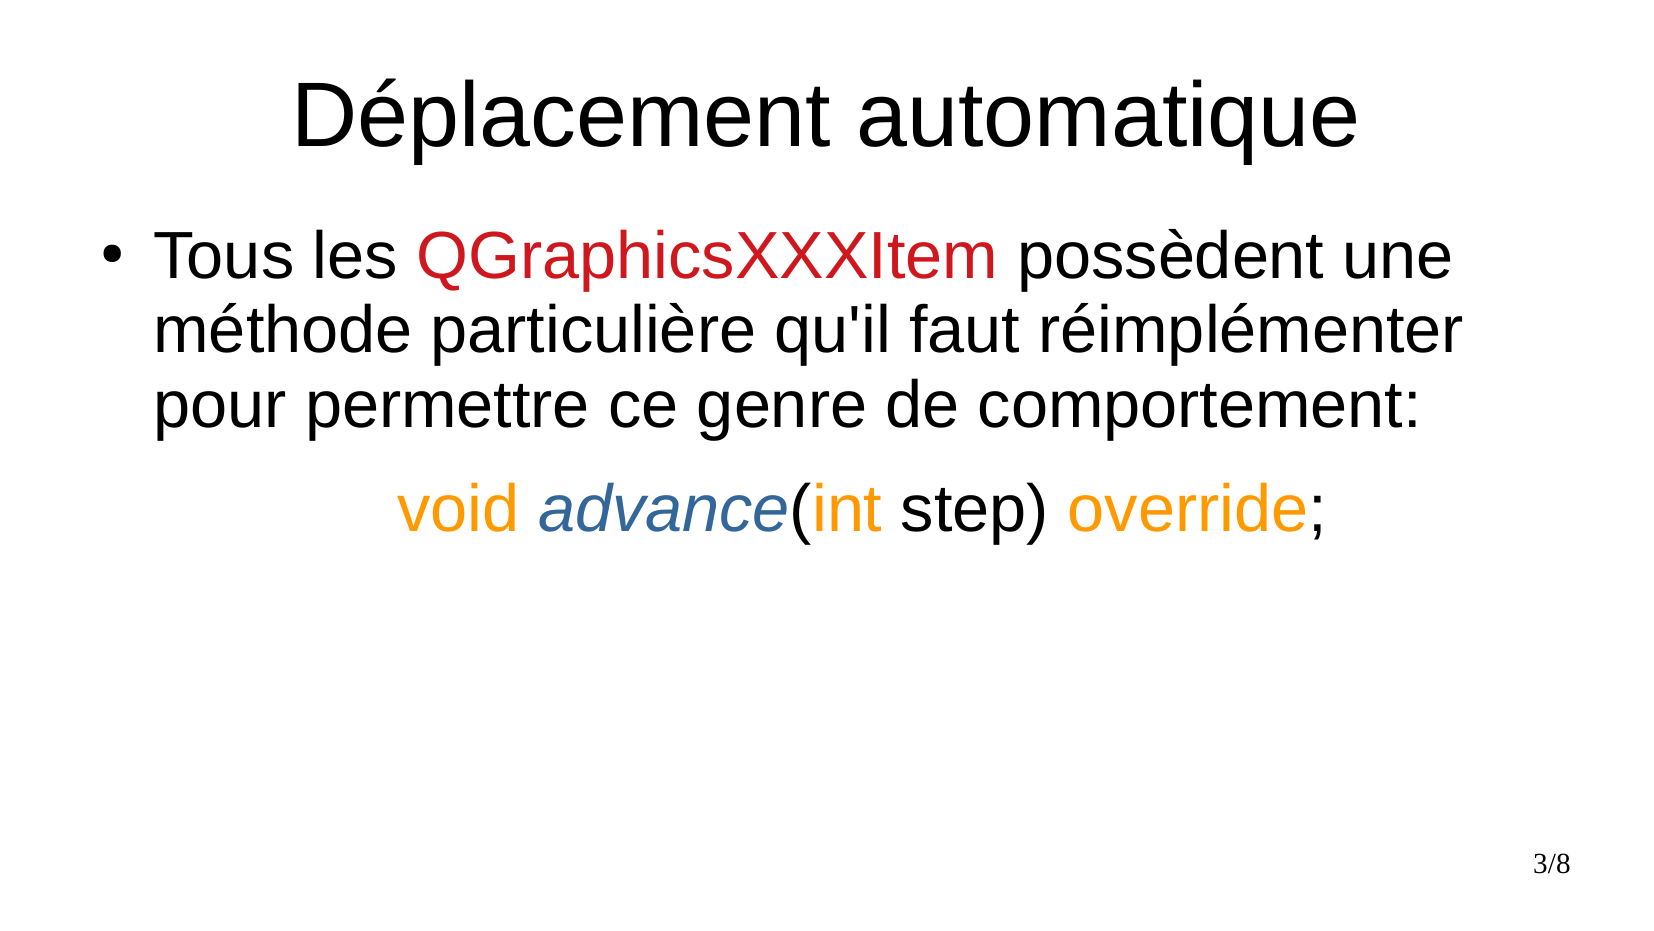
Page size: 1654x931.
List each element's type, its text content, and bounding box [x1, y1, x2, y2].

list Tous les QGraphicsXXXItem possèdent une méthode particulière qu'il faut réimplémenter pour permettre ce genre de comportement: void advance(int step) override; [82, 217, 1571, 758]
title Déplacement automatique [82, 37, 1571, 193]
